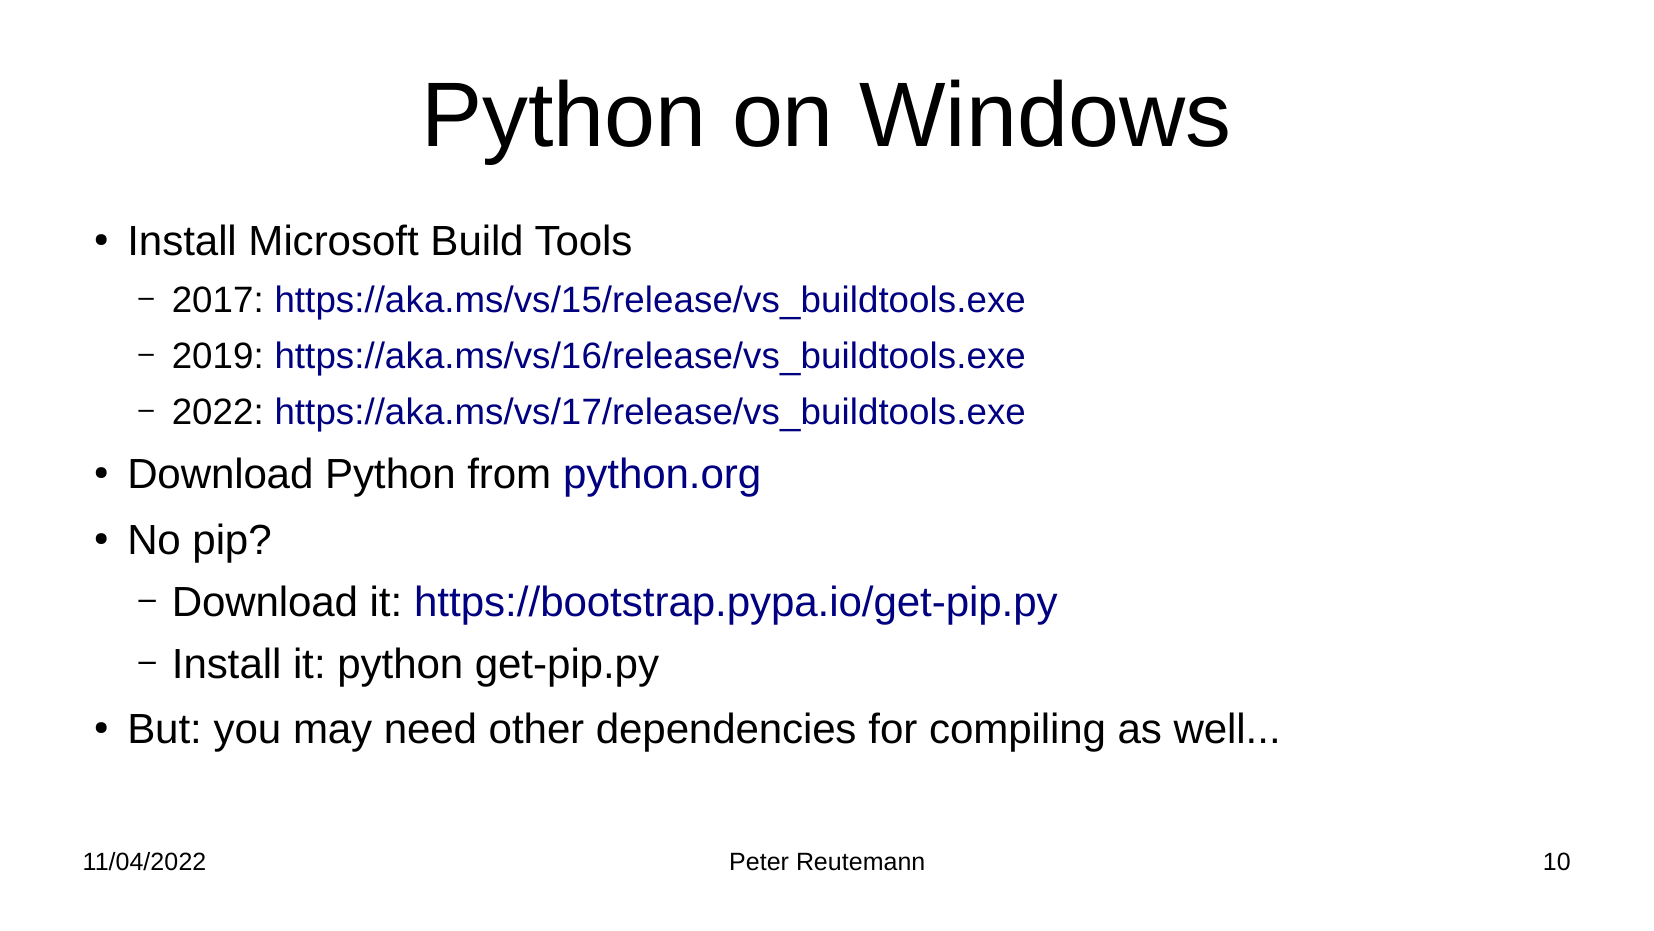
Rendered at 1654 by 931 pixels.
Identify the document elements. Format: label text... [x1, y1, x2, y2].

title Python on Windows [82, 37, 1571, 193]
list Install Microsoft Build Tools 2017: https://aka.ms/vs/15/release/vs_buildtools.exe 2019: https://aka.ms/vs/16/release/vs_buildtools.exe 2022: https://aka.ms/vs/17/release/vs_buildtools.exe Download Python from python.org No pip? Download it: https://bootstrap.pypa.io/get-pip.py Install it: python get-pip.py But: you may need other dependencies for compiling as well... [82, 217, 1571, 758]
